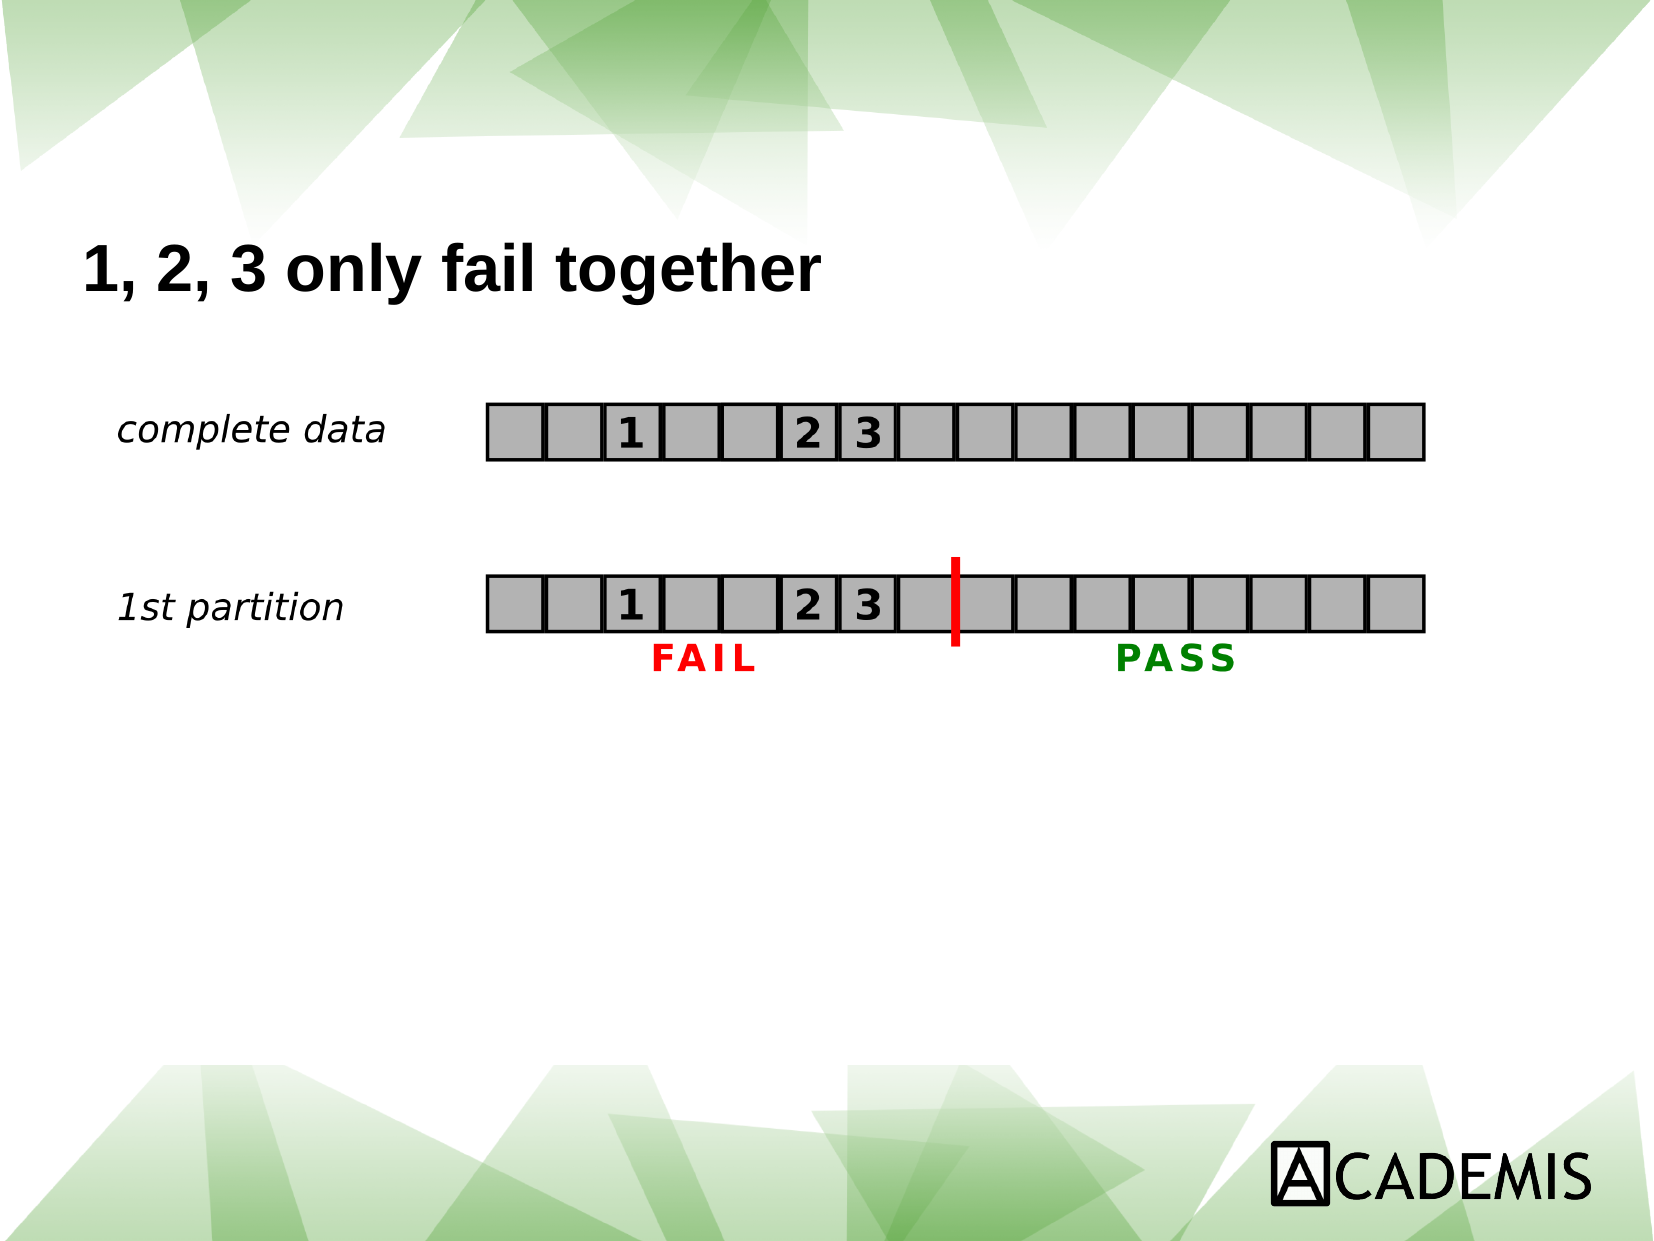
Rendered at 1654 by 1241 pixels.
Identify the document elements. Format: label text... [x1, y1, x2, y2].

picture [0, 0, 1654, 256]
picture [2, 329, 1653, 1241]
title 1, 2, 3 only fail together [82, 165, 1571, 373]
